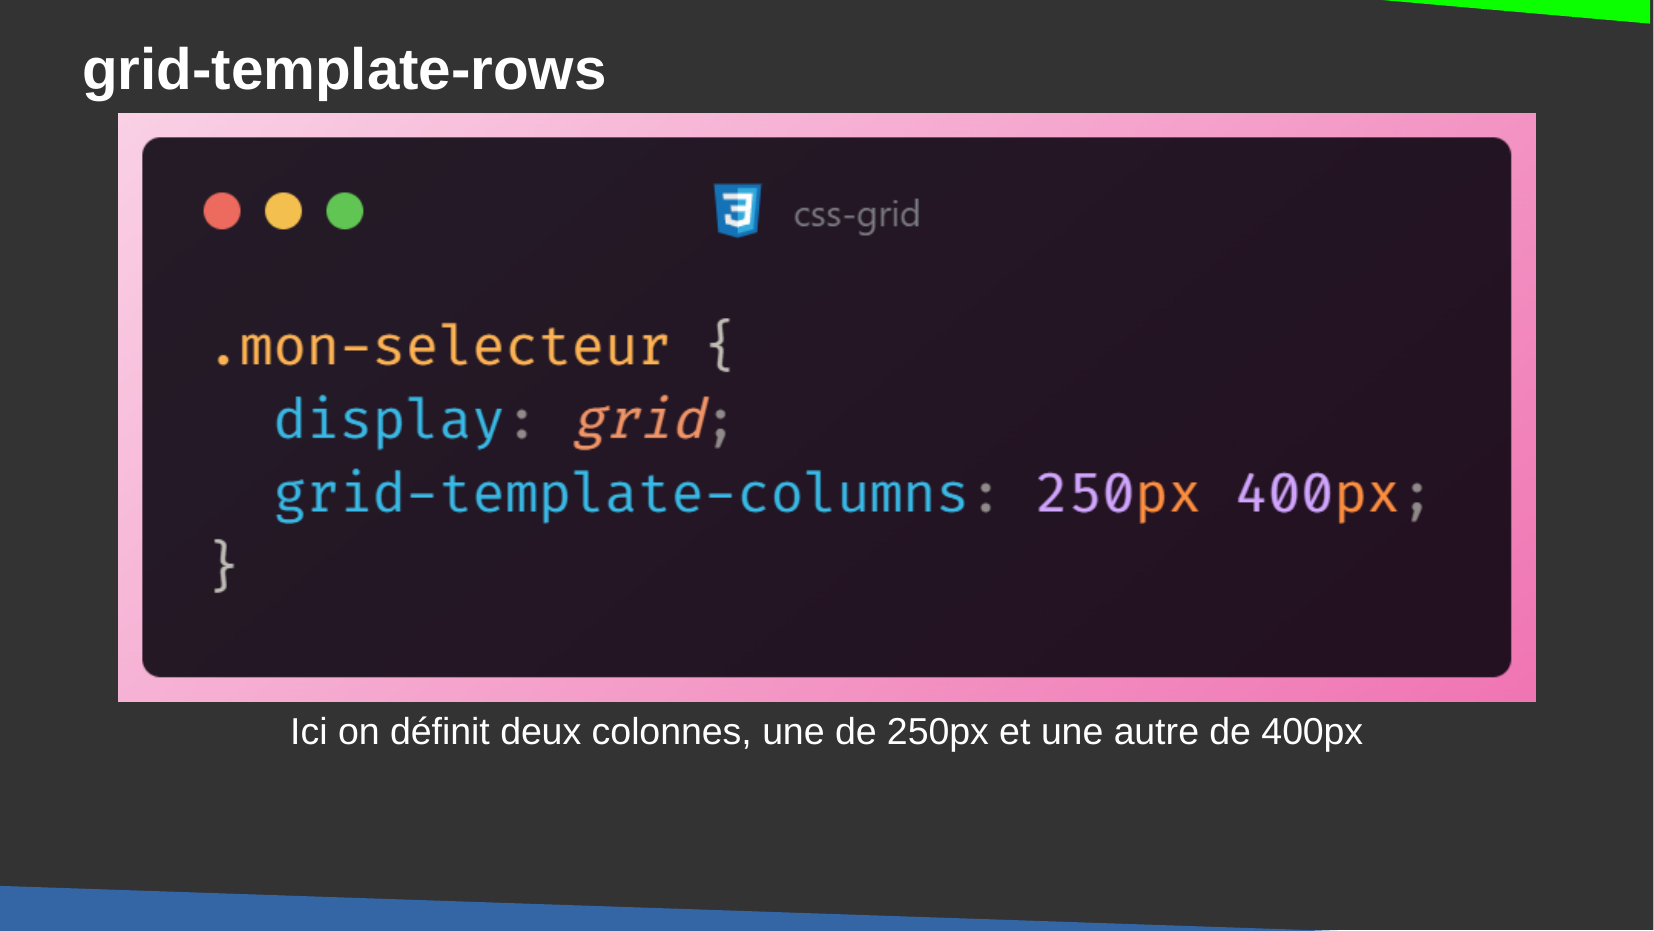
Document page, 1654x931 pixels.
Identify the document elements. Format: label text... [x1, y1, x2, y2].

picture [118, 113, 1536, 702]
title grid-template-rows [82, 37, 1571, 122]
text_box [0, 885, 1337, 931]
text_box Ici on définit deux colonnes, une de 250px et une autre de 400px [118, 702, 1536, 844]
text_box [1381, 0, 1651, 24]
